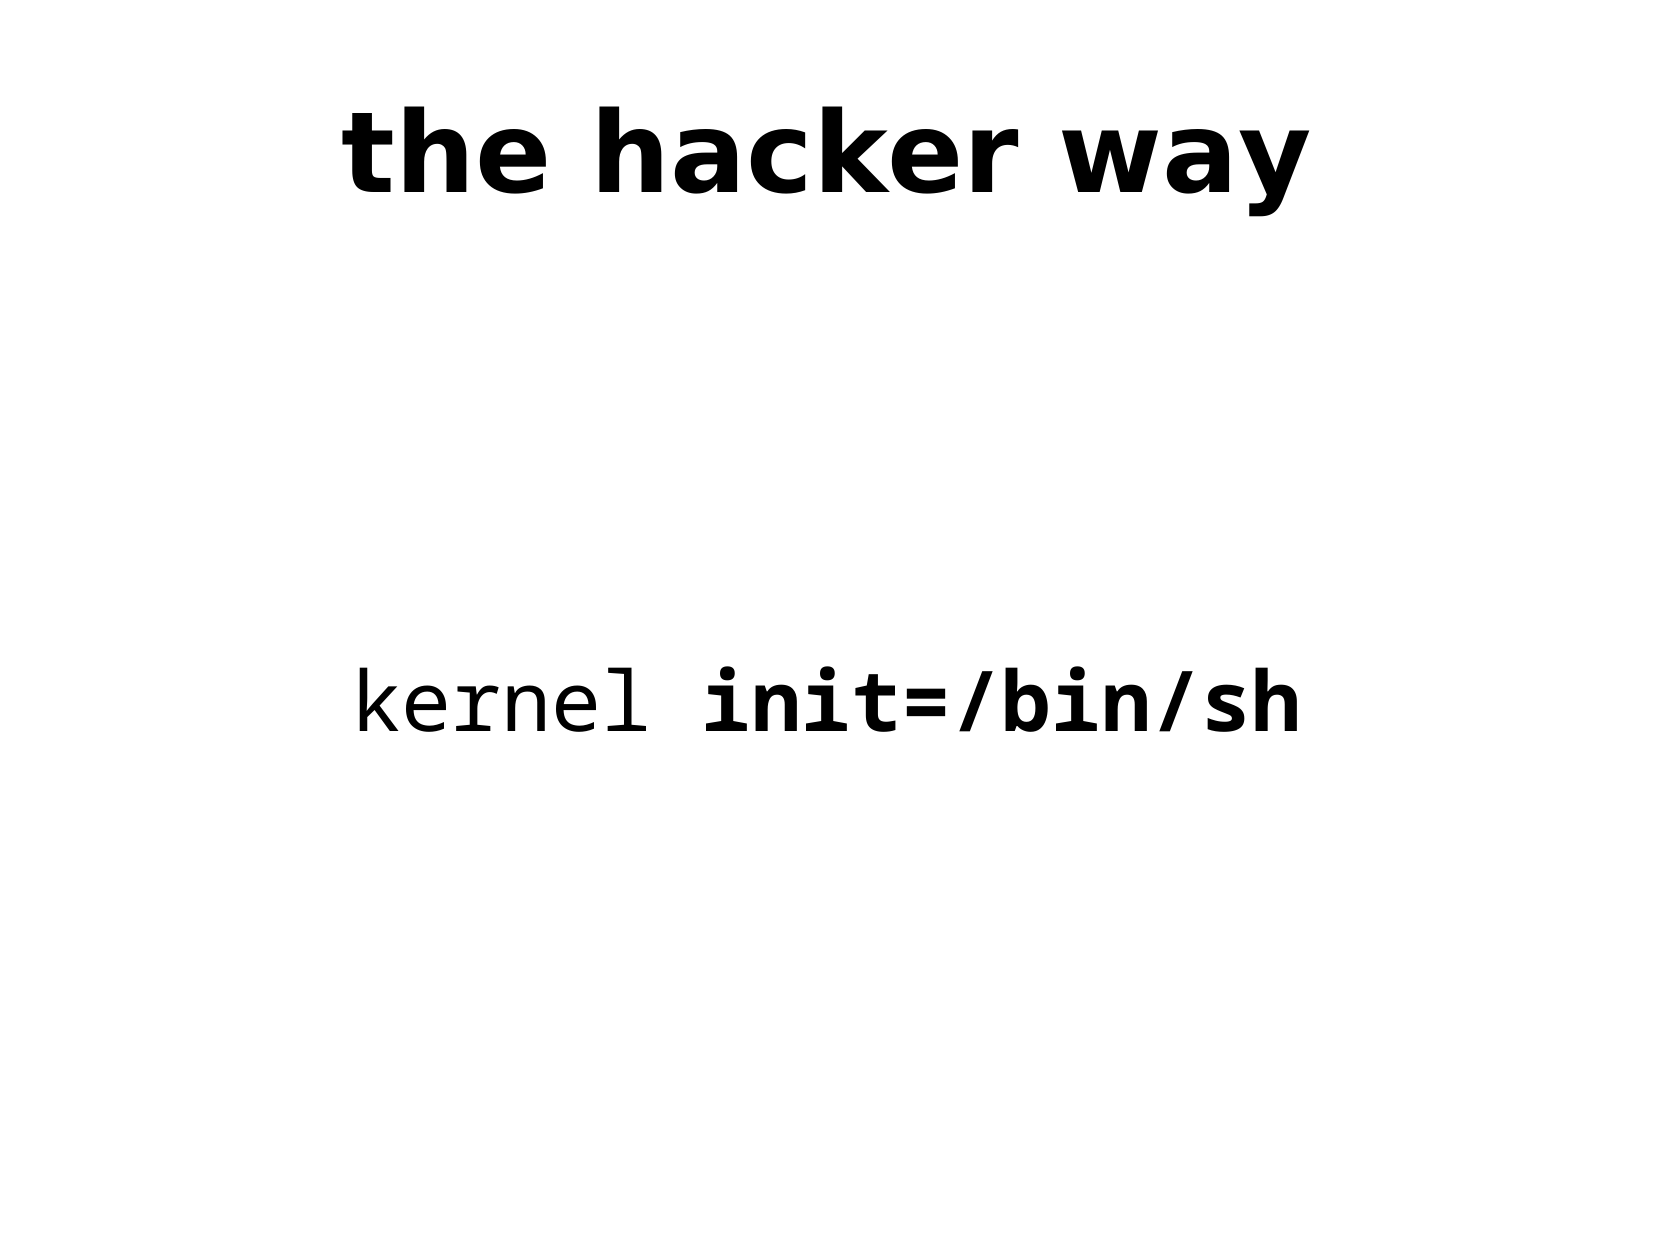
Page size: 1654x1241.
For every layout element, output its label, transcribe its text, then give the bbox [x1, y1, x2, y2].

subtitle kernel init=/bin/sh [82, 290, 1571, 1109]
title the hacker way [82, 49, 1571, 257]
